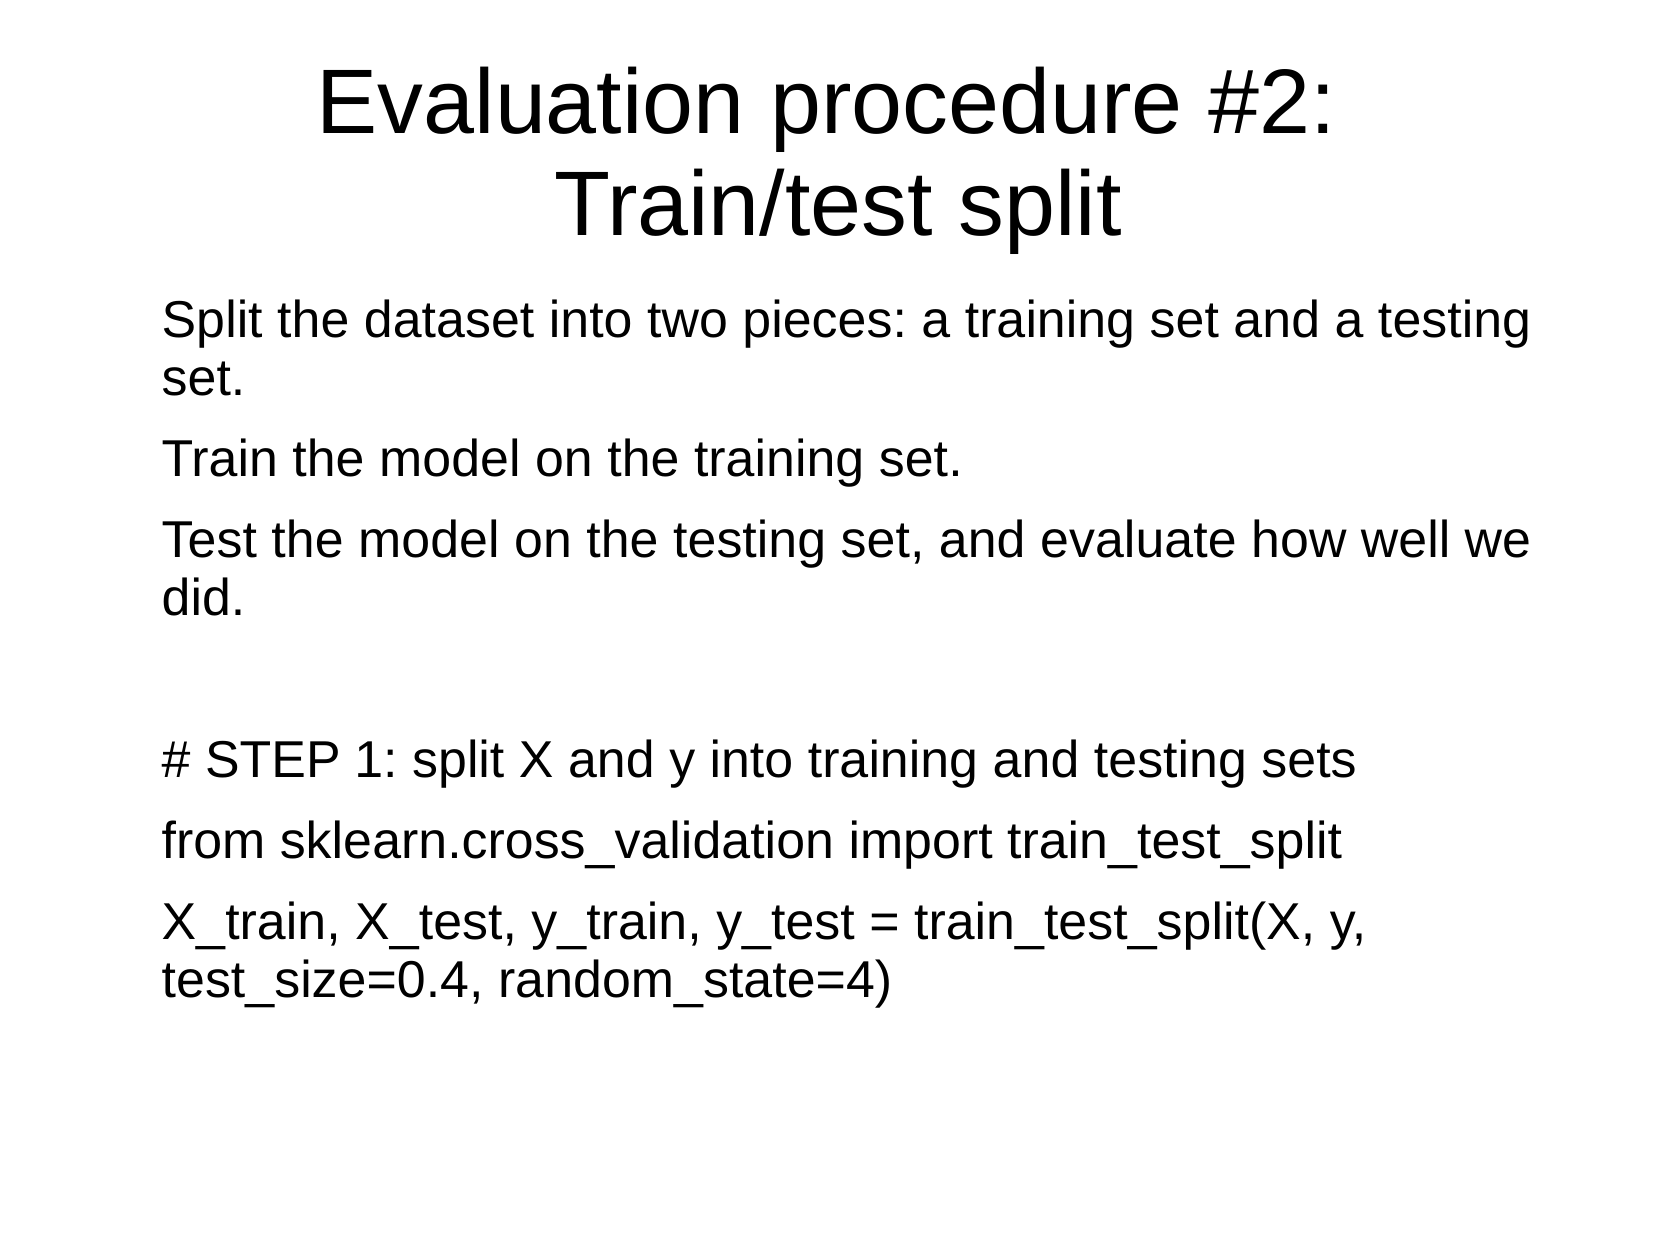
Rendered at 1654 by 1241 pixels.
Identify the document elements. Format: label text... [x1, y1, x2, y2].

list Split the dataset into two pieces: a training set and a testing set. Train the model on the training set. Test the model on the testing set, and evaluate how well we did. # STEP 1: split X and y into training and testing sets from sklearn.cross_validation import train_test_split X_train, X_test, y_train, y_test = train_test_split(X, y, test_size=0.4, random_state=4) [106, 290, 1560, 1010]
title Evaluation procedure #2: Train/test split [82, 49, 1571, 257]
